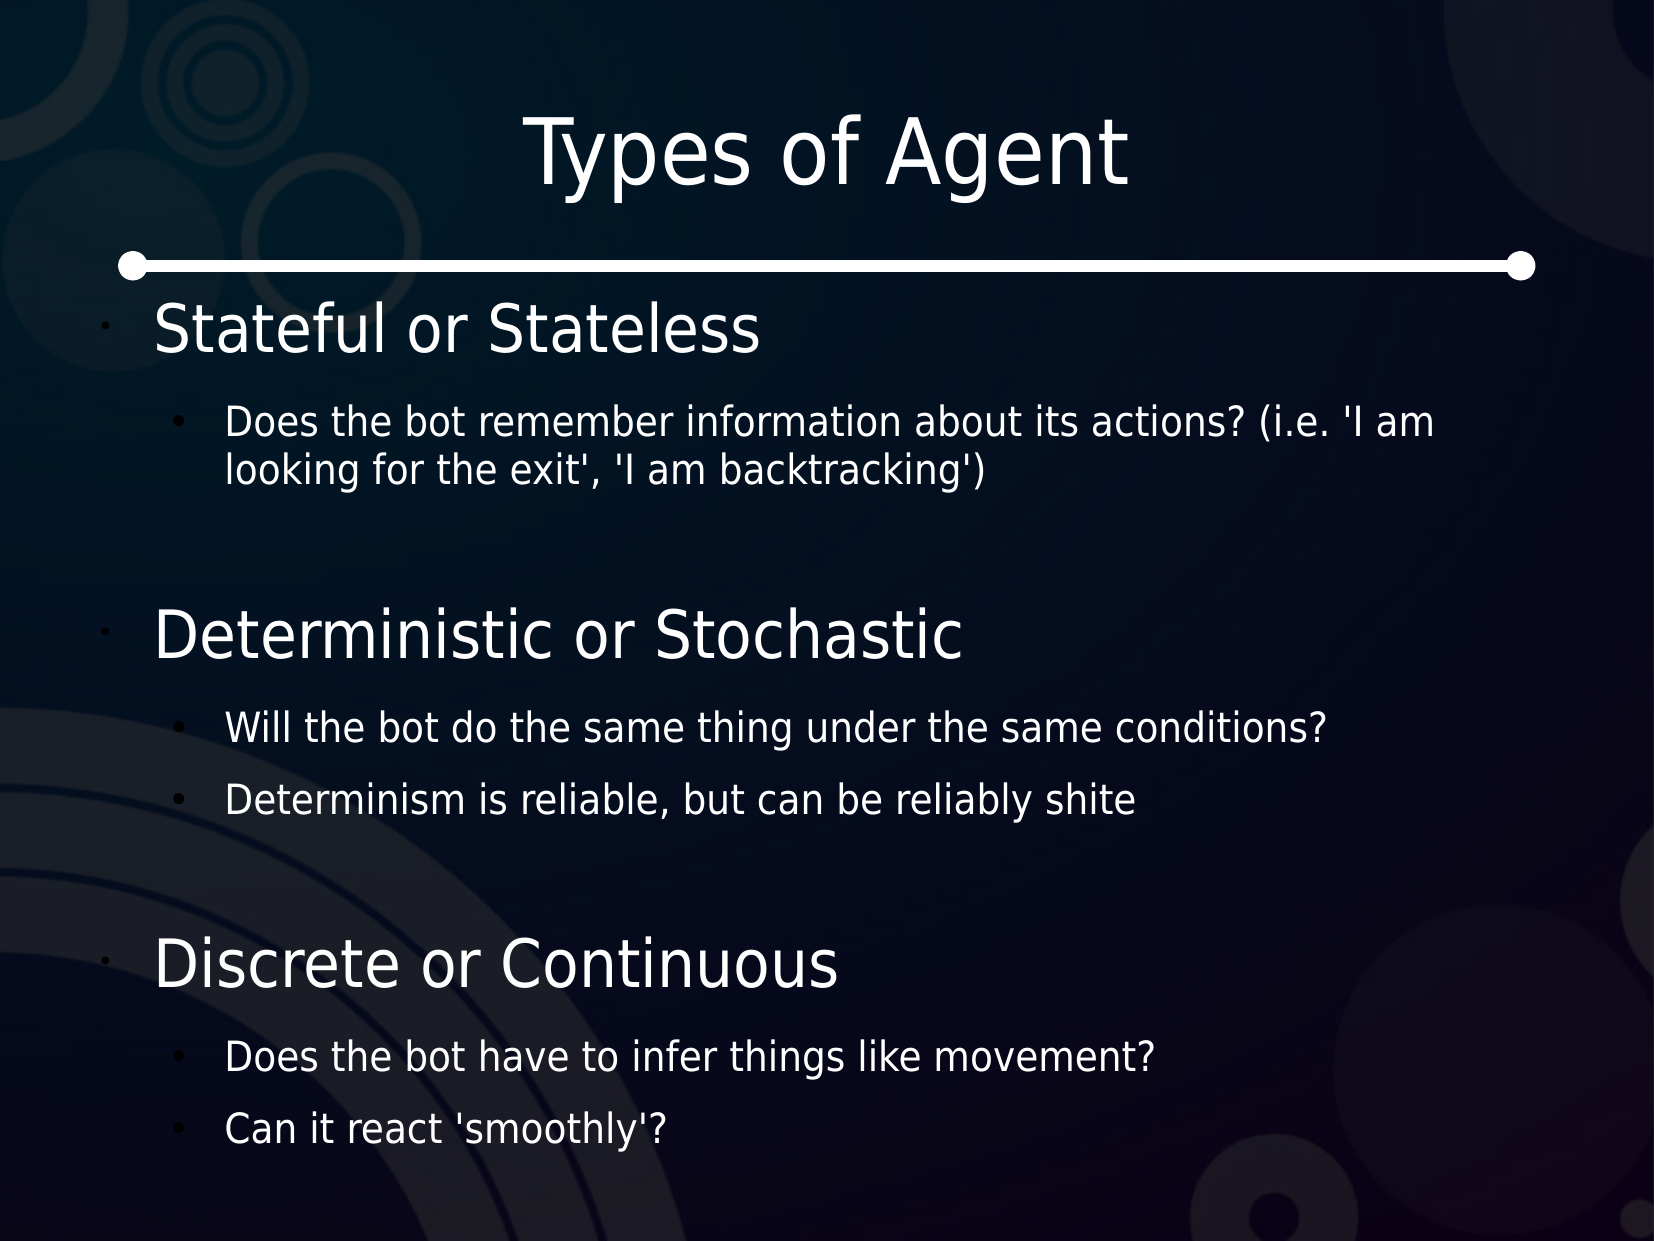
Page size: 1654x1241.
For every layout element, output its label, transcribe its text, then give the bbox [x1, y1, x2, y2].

picture [0, 0, 1654, 1241]
list Stateful or Stateless Does the bot remember information about its actions? (i.e. 'I am looking for the exit', 'I am backtracking') Deterministic or Stochastic Will the bot do the same thing under the same conditions? Determinism is reliable, but can be reliably shite Discrete or Continuous Does the bot have to infer things like movement? Can it react 'smoothly'? [82, 290, 1571, 1154]
title Types of Agent [82, 49, 1571, 257]
